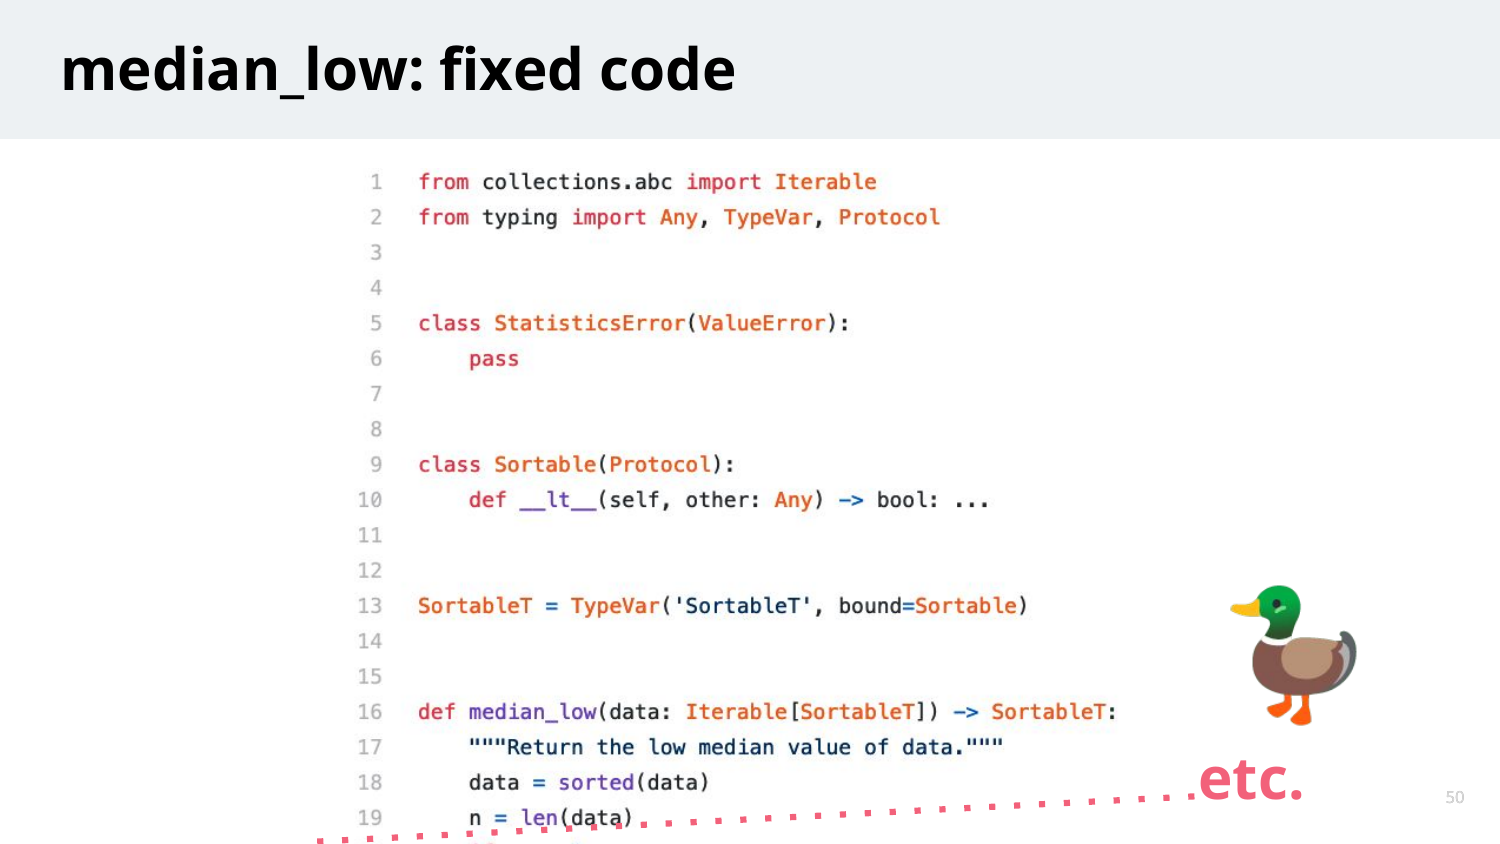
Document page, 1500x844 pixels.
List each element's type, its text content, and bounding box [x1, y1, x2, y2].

text_box [1, 1, 1499, 138]
picture [345, 168, 1155, 839]
picture [349, 799, 1155, 844]
text_box [0, 139, 1500, 844]
text_box etc. [1198, 737, 1305, 817]
picture [1218, 581, 1375, 728]
text_box median_low: fixed code [60, 28, 738, 108]
text_box 50 [1445, 785, 1465, 809]
